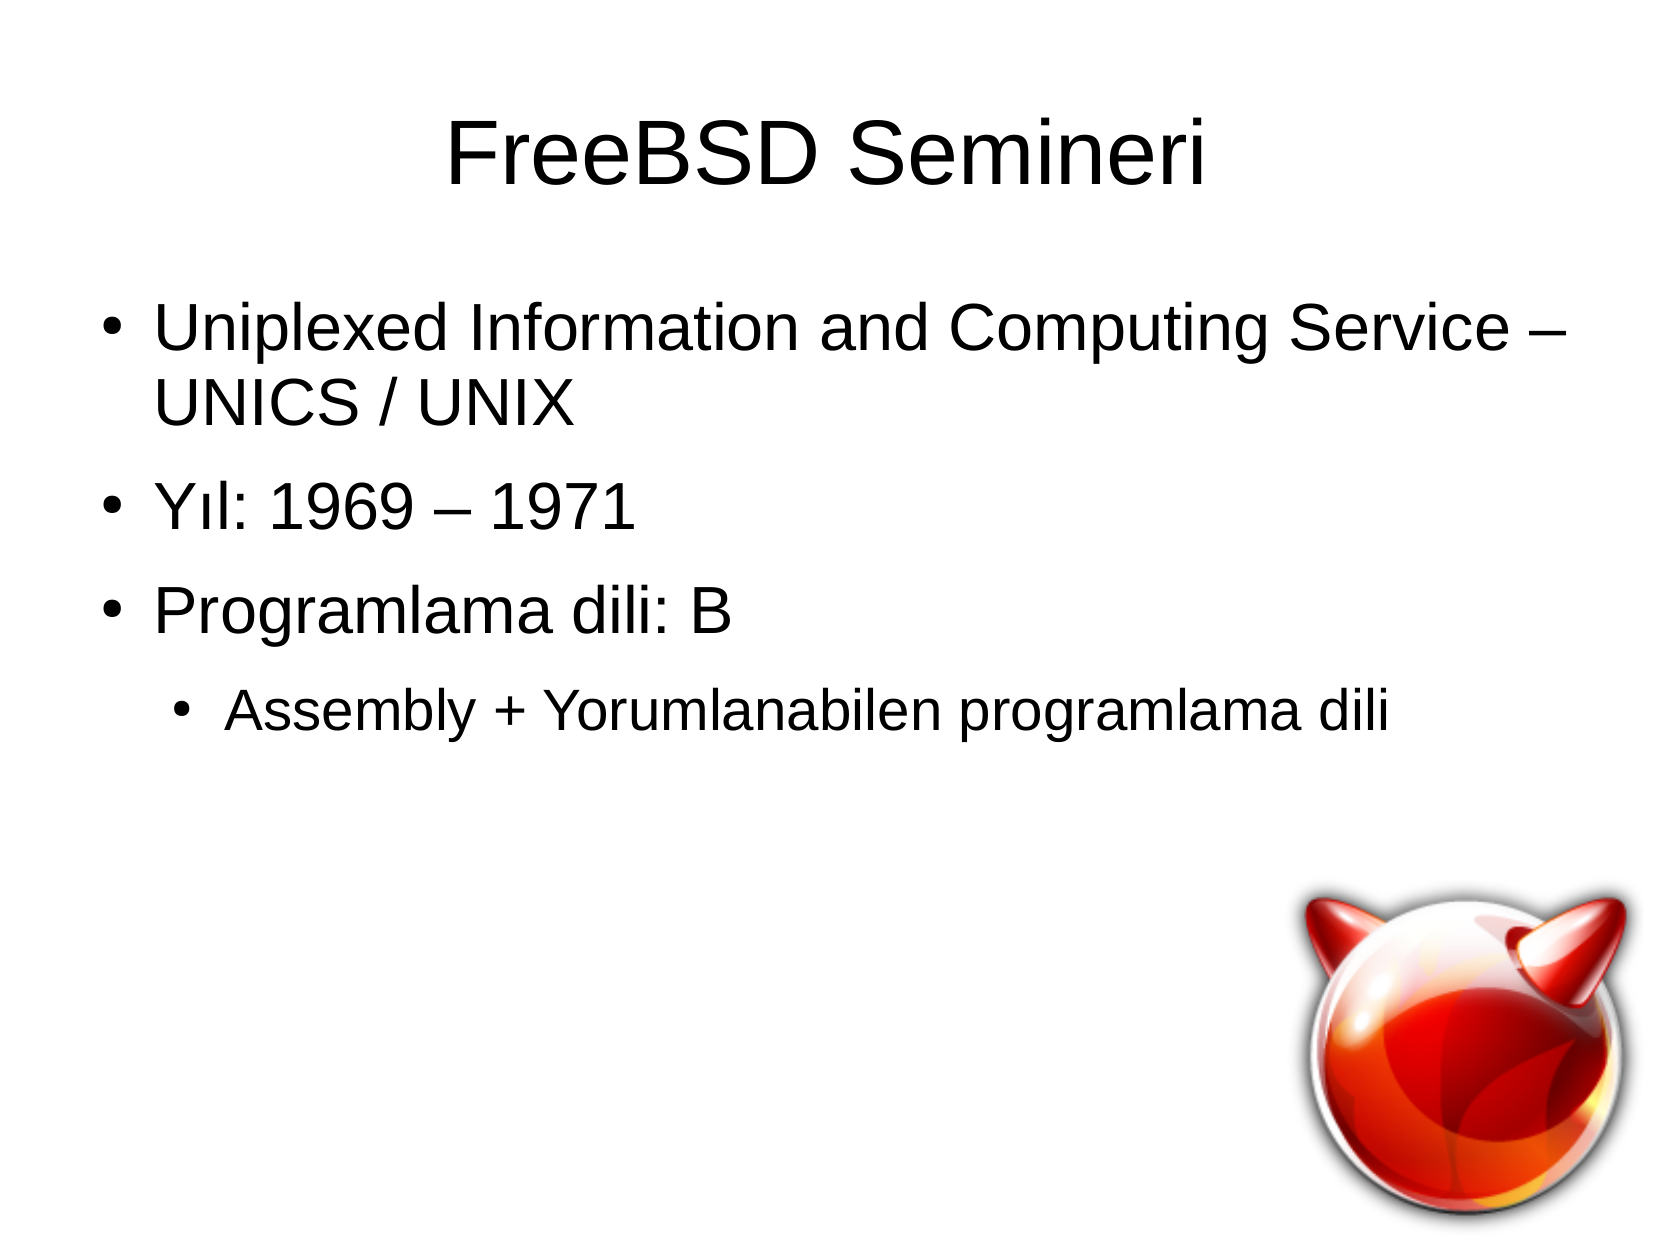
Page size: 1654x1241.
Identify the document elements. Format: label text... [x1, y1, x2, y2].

list Uniplexed Information and Computing Service – UNICS / UNIX Yıl: 1969 – 1971 Programlama dili: B Assembly + Yorumlanabilen programlama dili [82, 290, 1571, 1109]
title FreeBSD Semineri [82, 49, 1571, 257]
picture [1282, 875, 1654, 1241]
